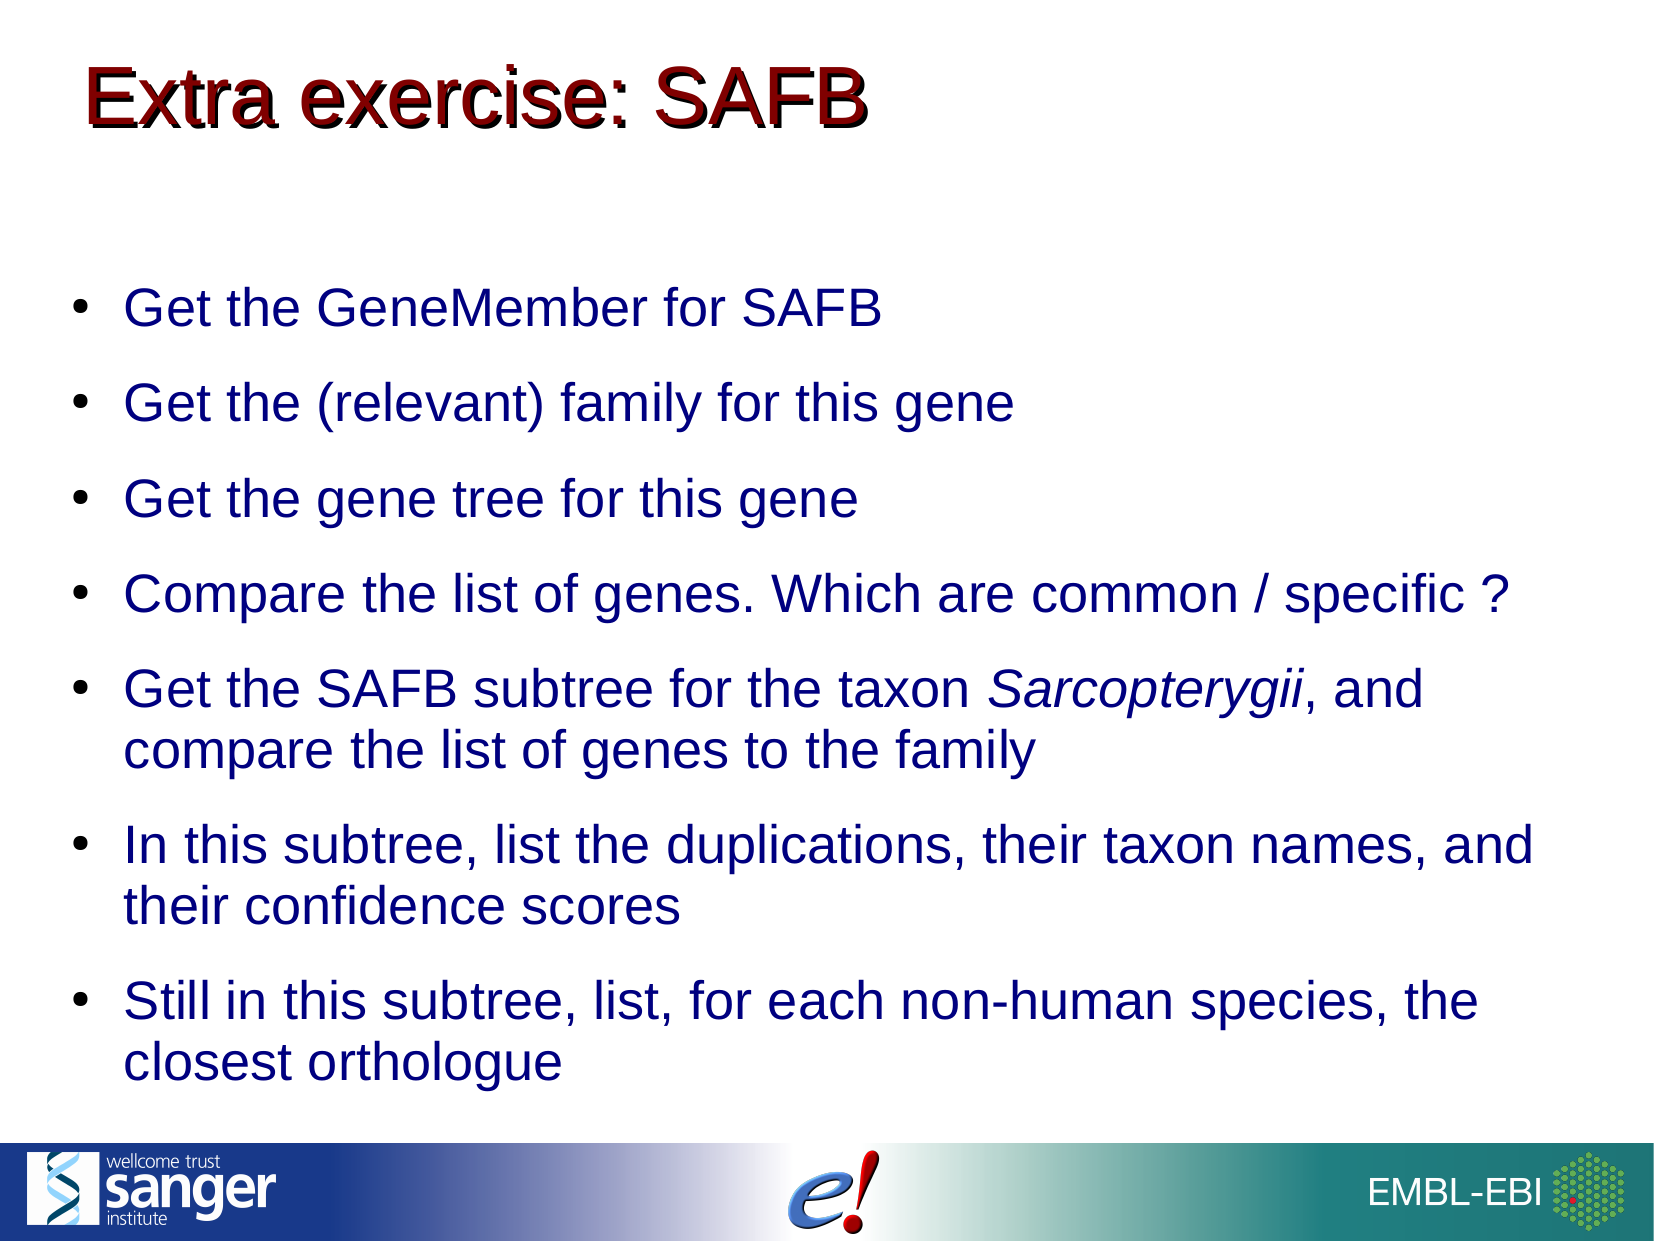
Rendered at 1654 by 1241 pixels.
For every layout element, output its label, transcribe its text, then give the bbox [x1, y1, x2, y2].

title Extra exercise: SAFB [82, 49, 1571, 257]
picture [0, 1143, 1654, 1241]
list Get the GeneMember for SAFB Get the (relevant) family for this gene Get the gene tree for this gene Compare the list of genes. Which are common / specific ? Get the SAFB subtree for the taxon Sarcopterygii, and compare the list of genes to the family In this subtree, list the duplications, their taxon names, and their confidence scores Still in this subtree, list, for each non-human species, the closest orthologue [53, 277, 1625, 1123]
